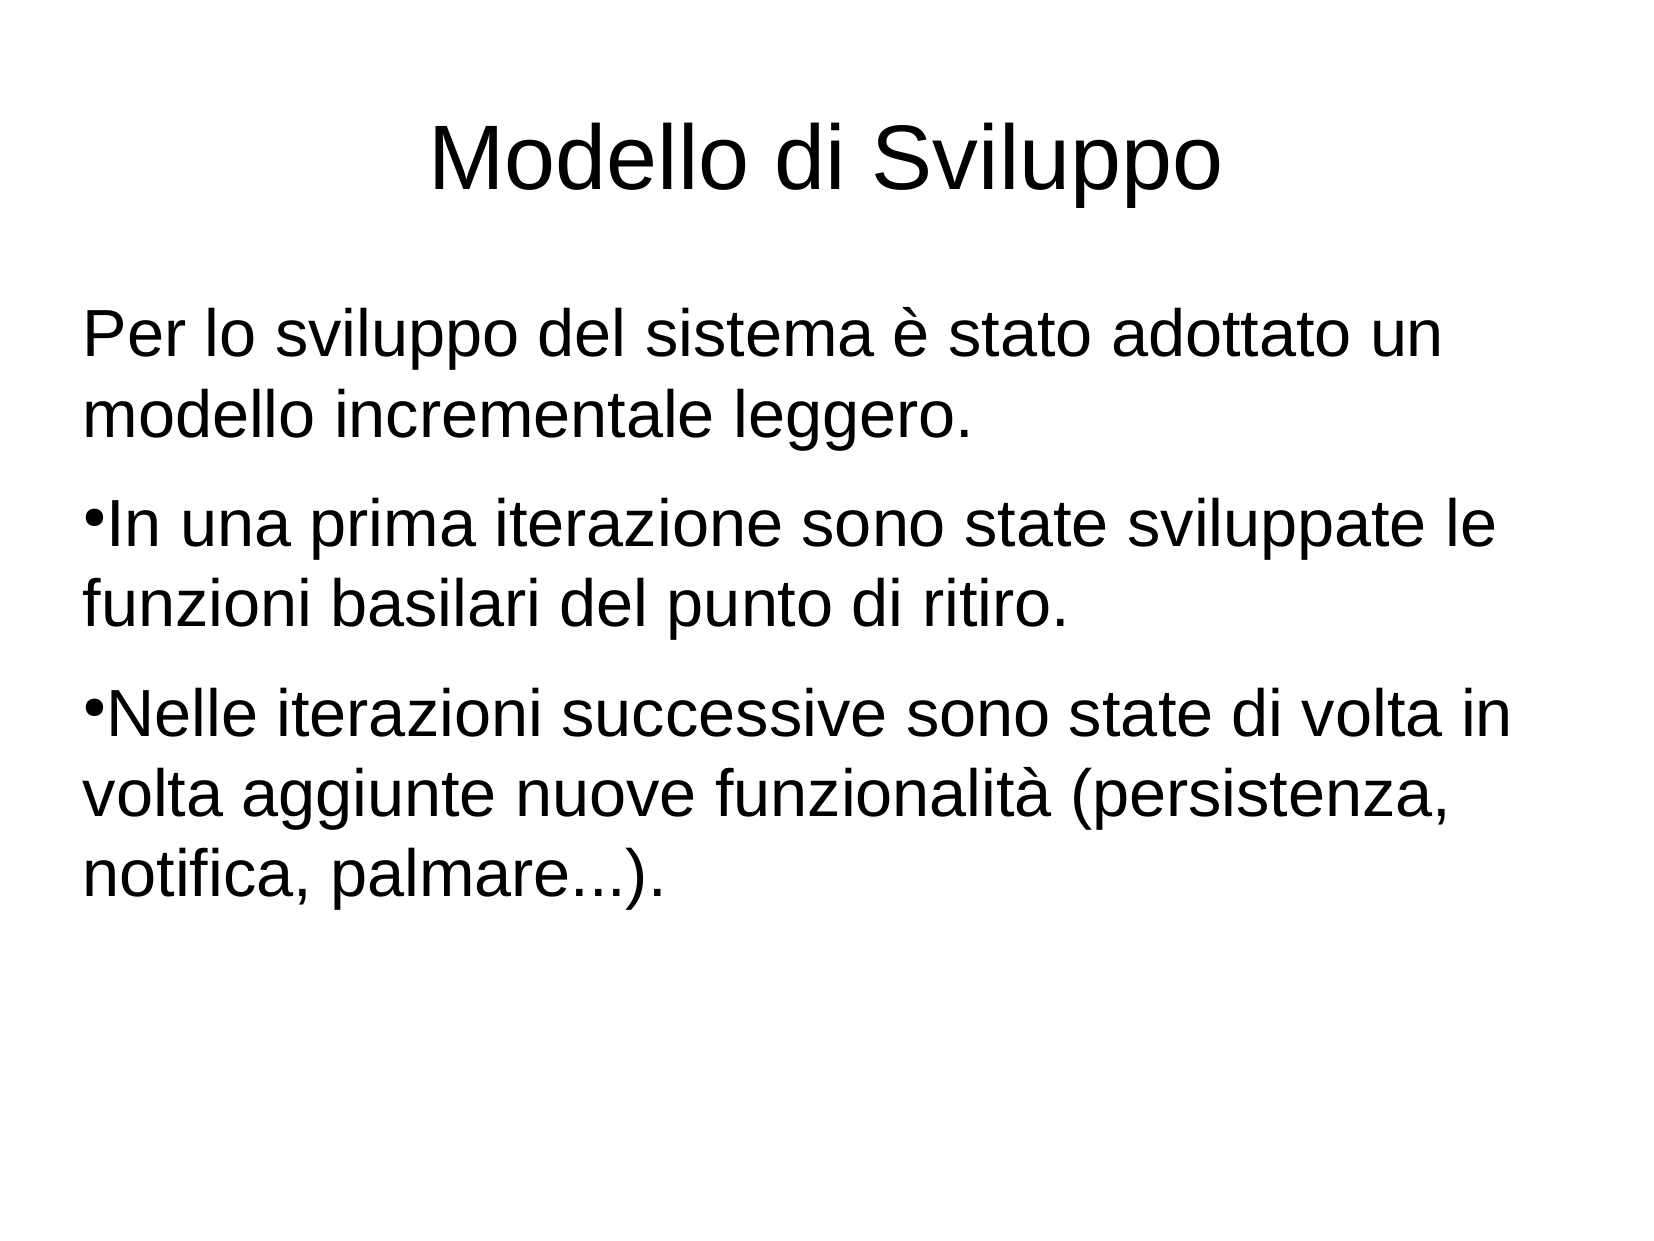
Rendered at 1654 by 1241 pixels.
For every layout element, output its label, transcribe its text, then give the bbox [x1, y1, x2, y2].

title Modello di Sviluppo [82, 49, 1571, 257]
list Per lo sviluppo del sistema è stato adottato un modello incrementale leggero. In una prima iterazione sono state sviluppate le funzioni basilari del punto di ritiro. Nelle iterazioni successive sono state di volta in volta aggiunte nuove funzionalità (persistenza, notifica, palmare...). [82, 290, 1571, 1010]
